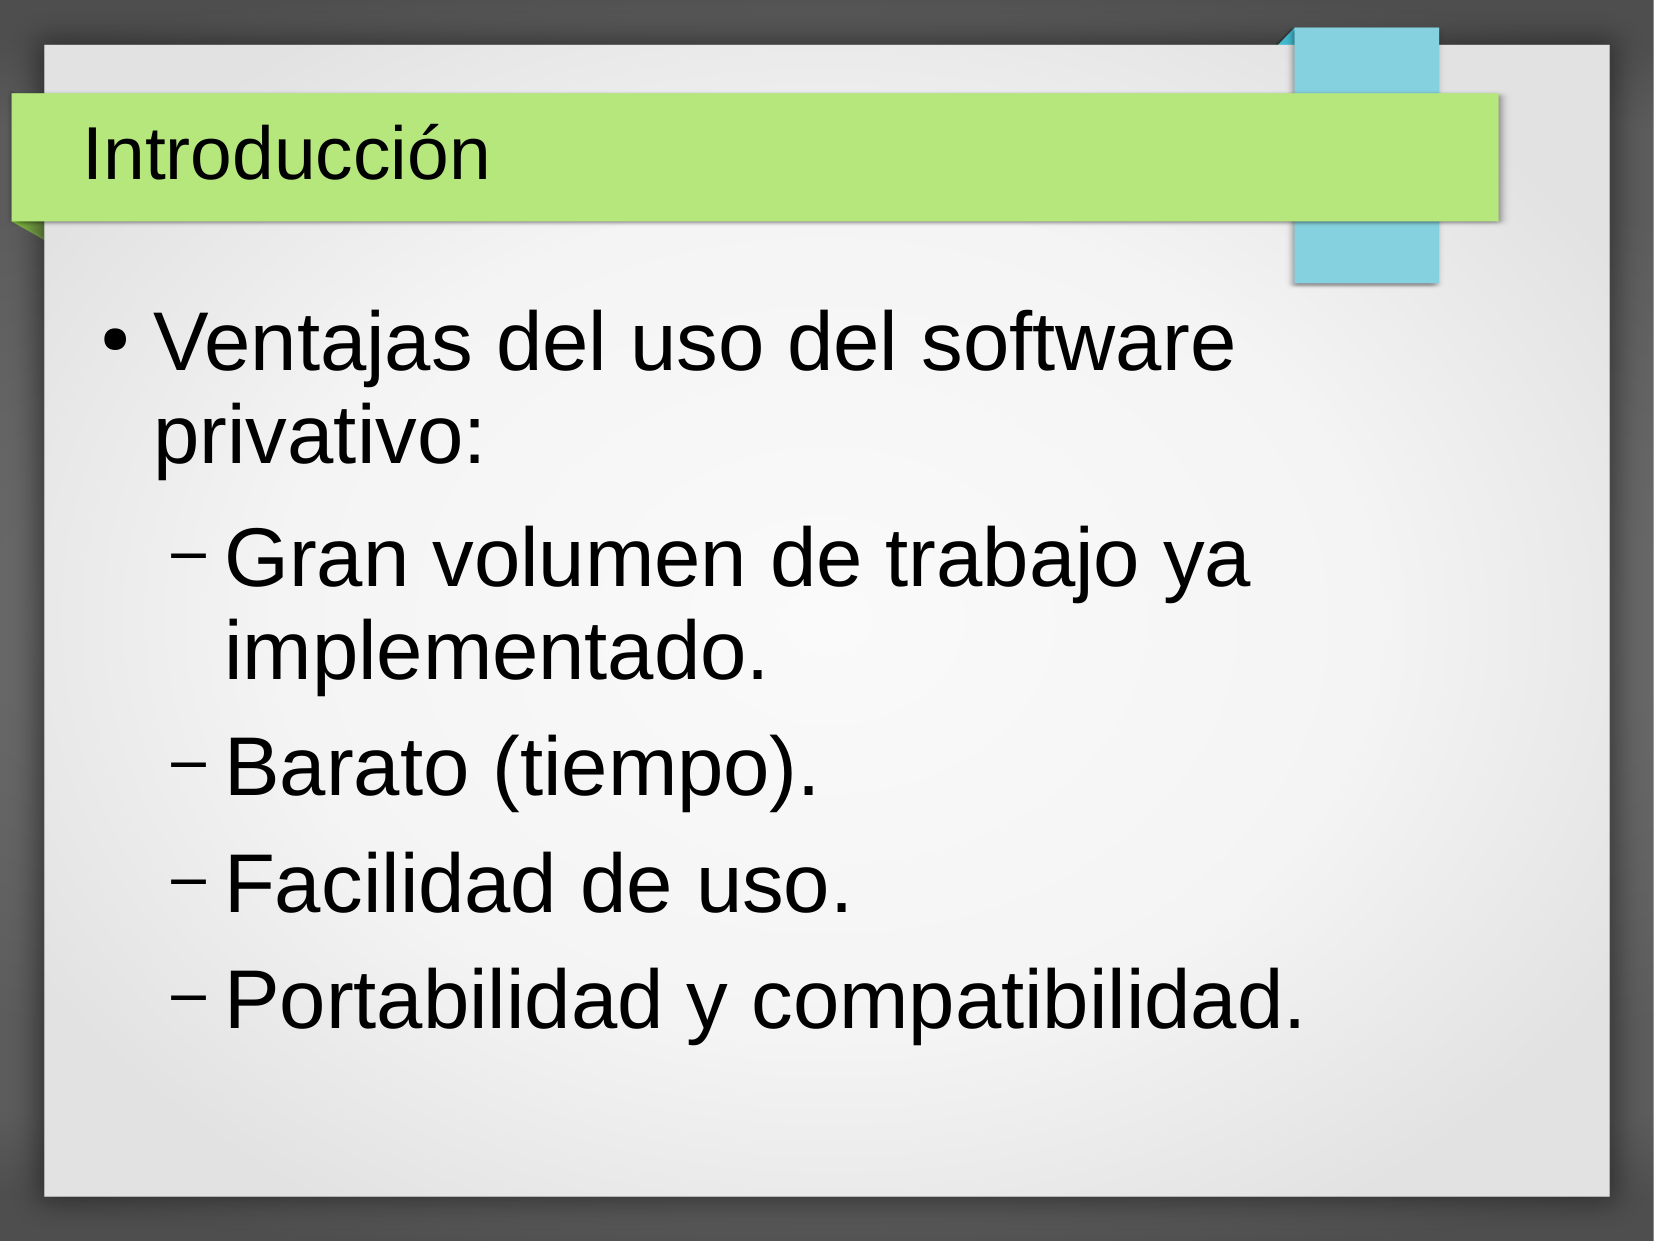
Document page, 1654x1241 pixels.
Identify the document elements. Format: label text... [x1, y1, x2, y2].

list Ventajas del uso del software privativo: Gran volumen de trabajo ya implementado. Barato (tiempo). Facilidad de uso. Portabilidad y compatibilidad. [82, 295, 1571, 1015]
title Introducción [82, 94, 1264, 213]
picture [0, 0, 1654, 1241]
